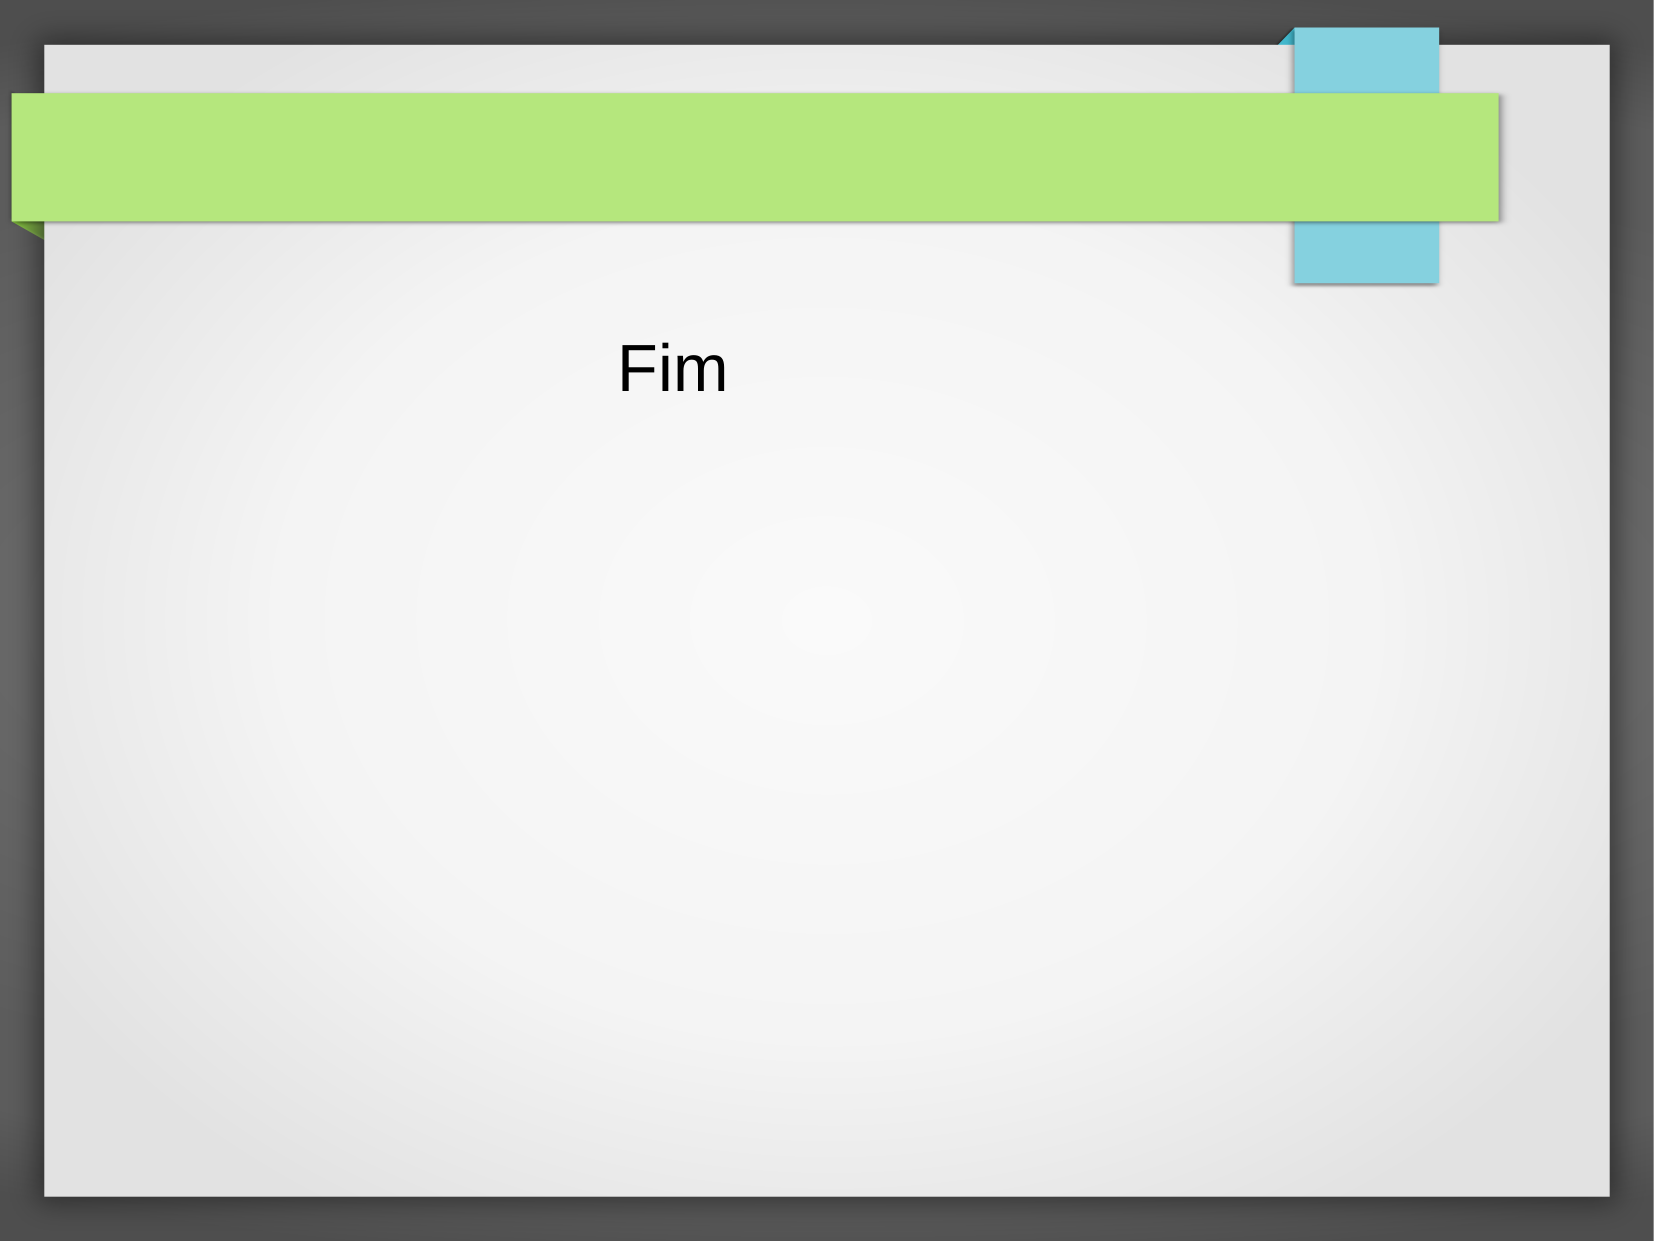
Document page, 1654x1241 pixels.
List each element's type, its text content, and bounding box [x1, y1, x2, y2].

subtitle Fim [82, 94, 1264, 643]
picture [0, 0, 1654, 1241]
